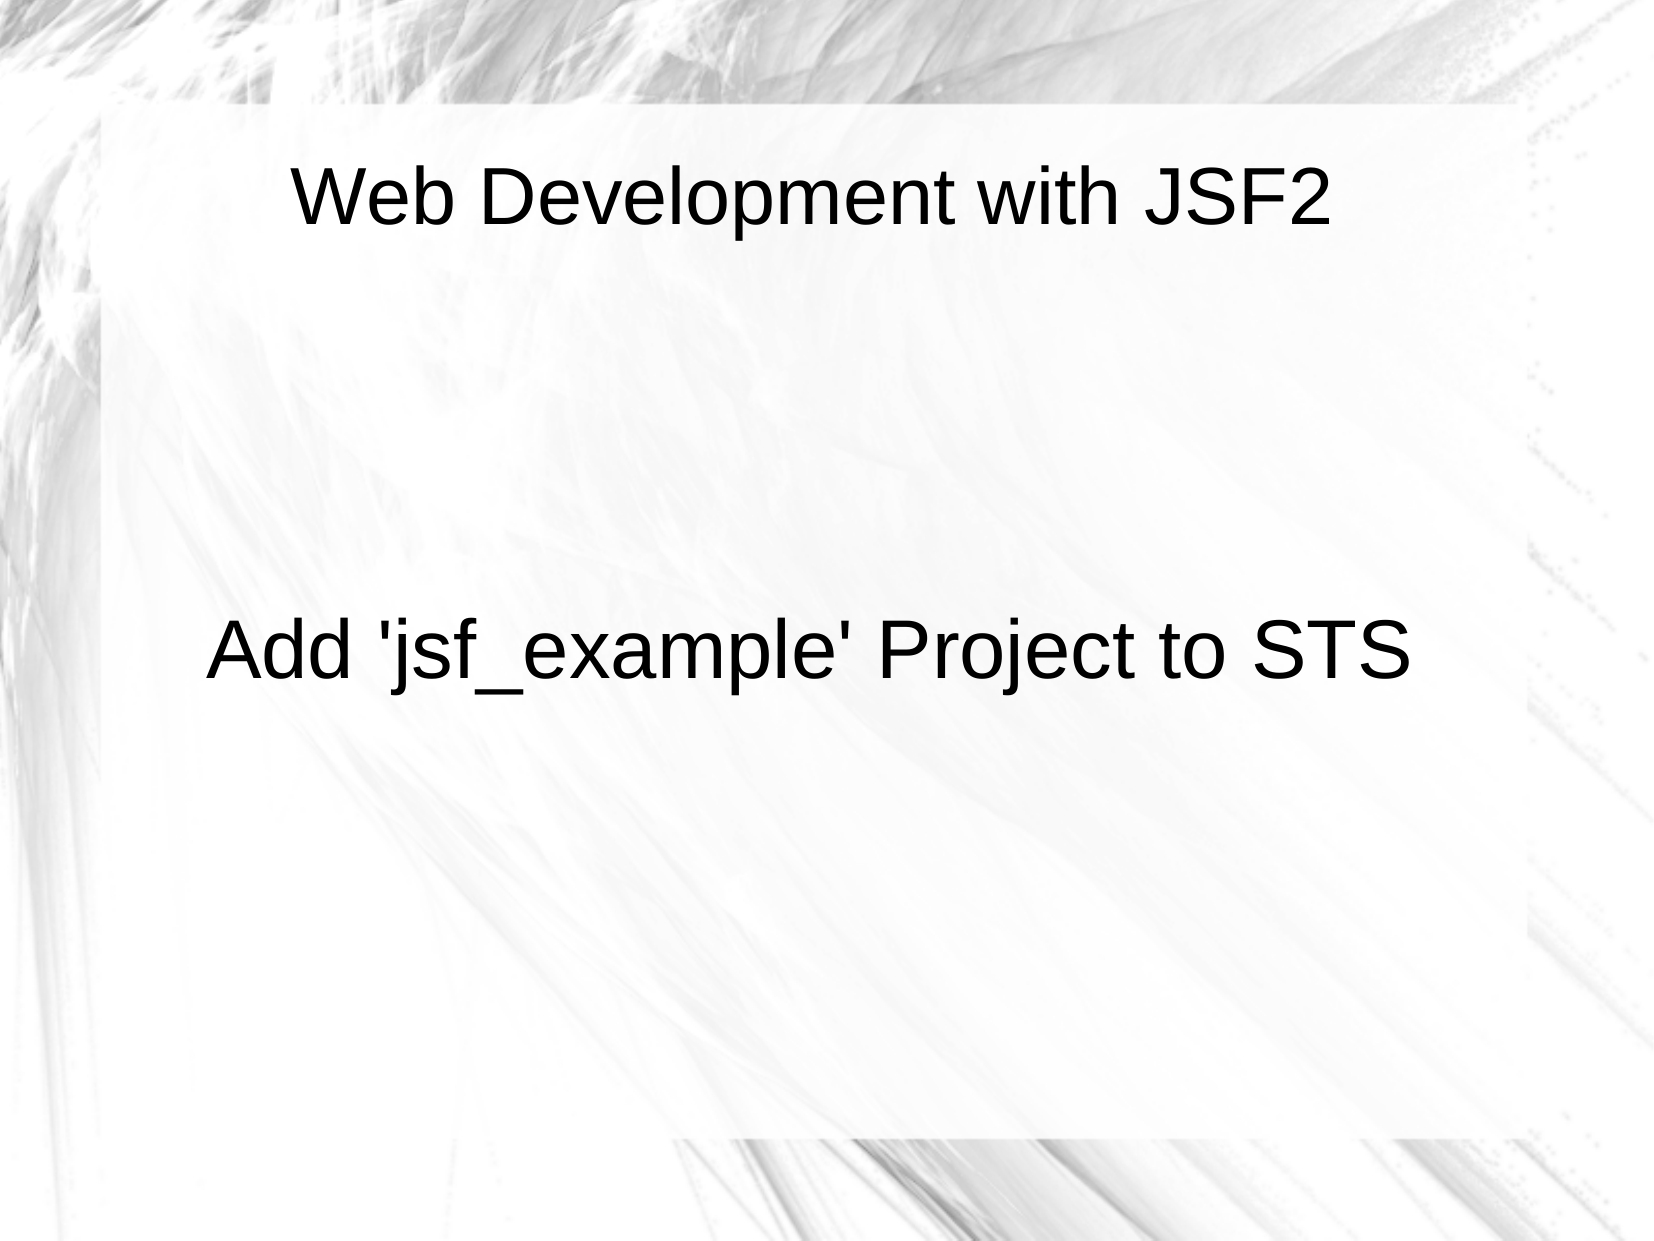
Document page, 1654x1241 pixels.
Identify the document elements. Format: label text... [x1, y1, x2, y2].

title Web Development with JSF2 [118, 112, 1506, 281]
picture [0, 0, 1654, 1241]
subtitle Add 'jsf_example' Project to STS [82, 290, 1538, 1010]
